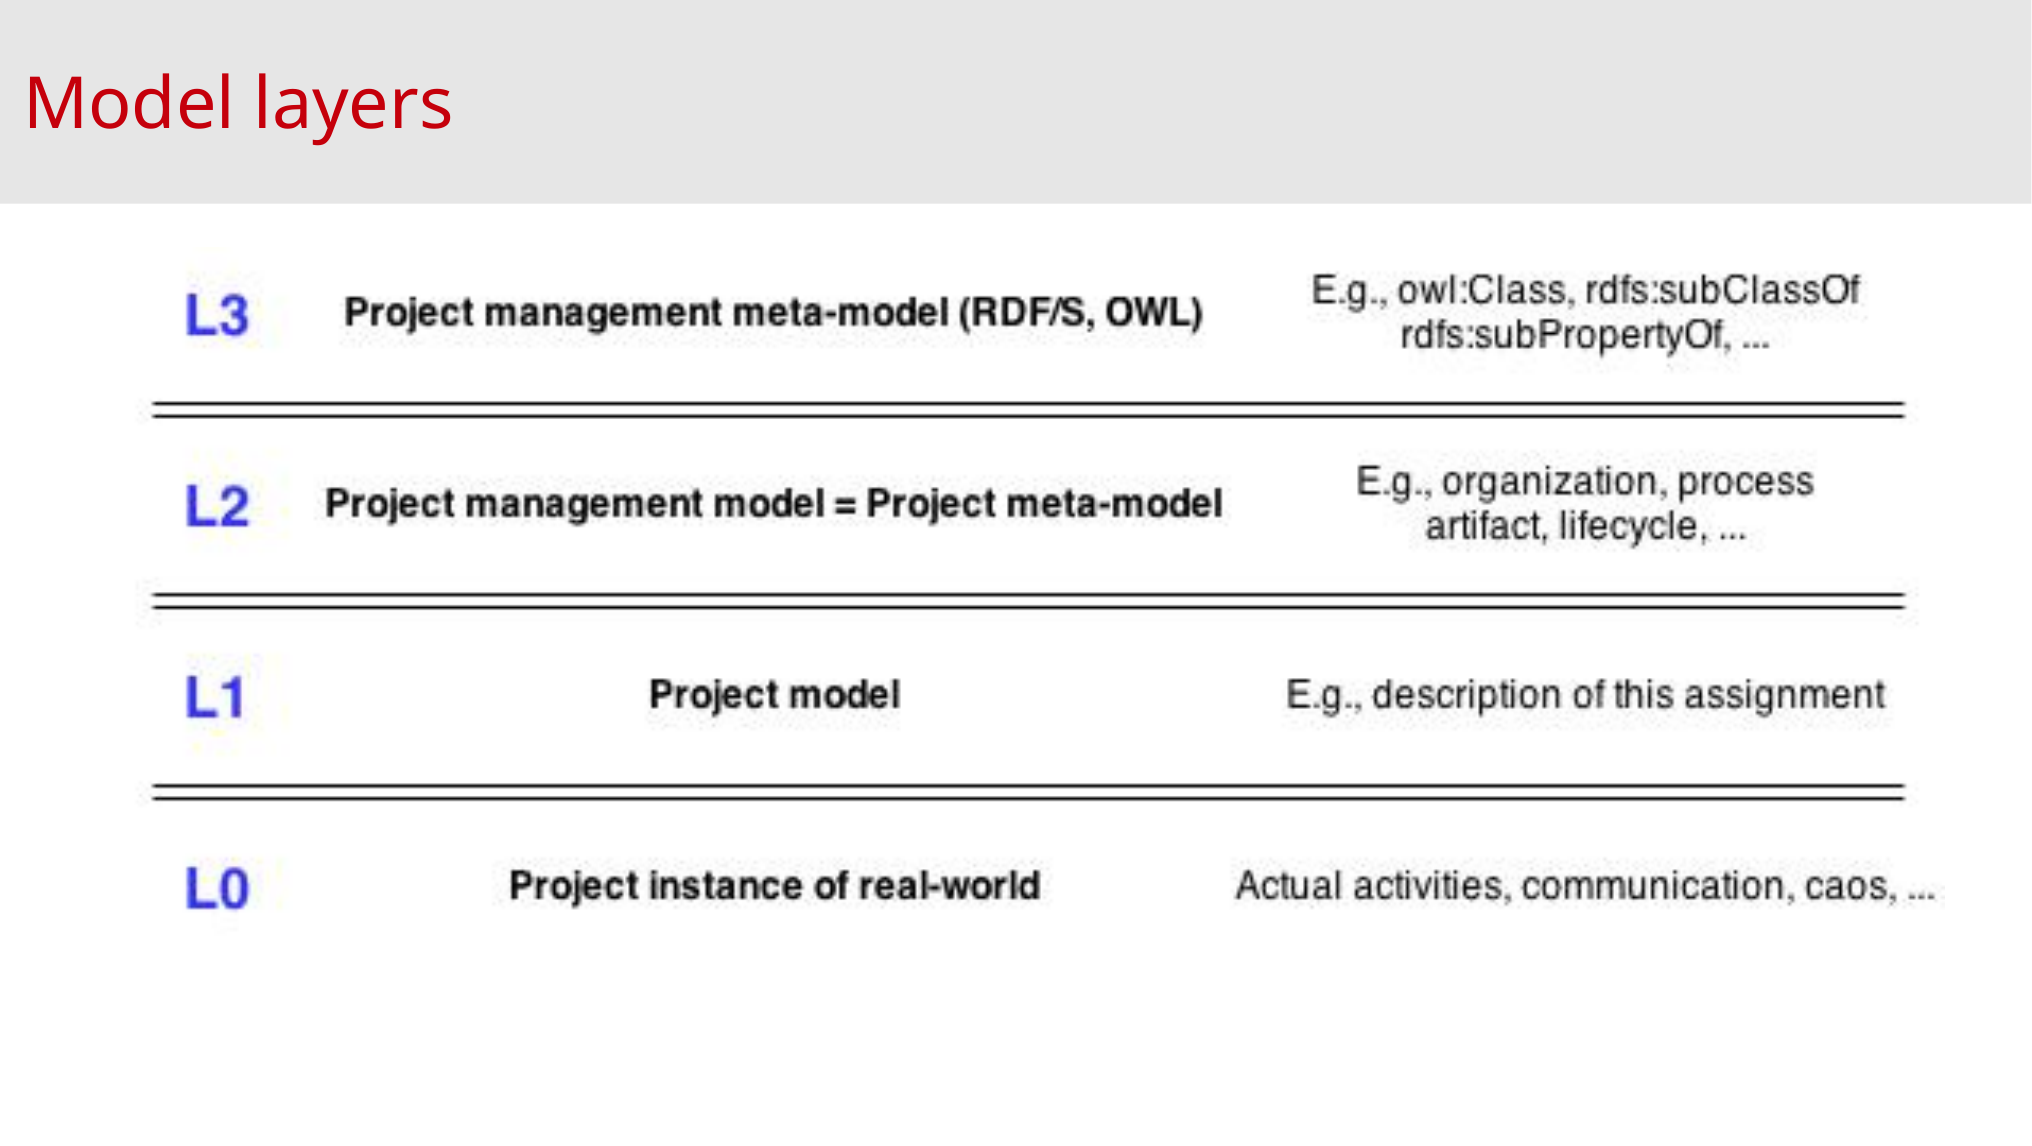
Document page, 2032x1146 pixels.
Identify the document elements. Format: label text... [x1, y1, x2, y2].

picture [86, 247, 1945, 967]
title Model layers [0, 0, 2032, 204]
